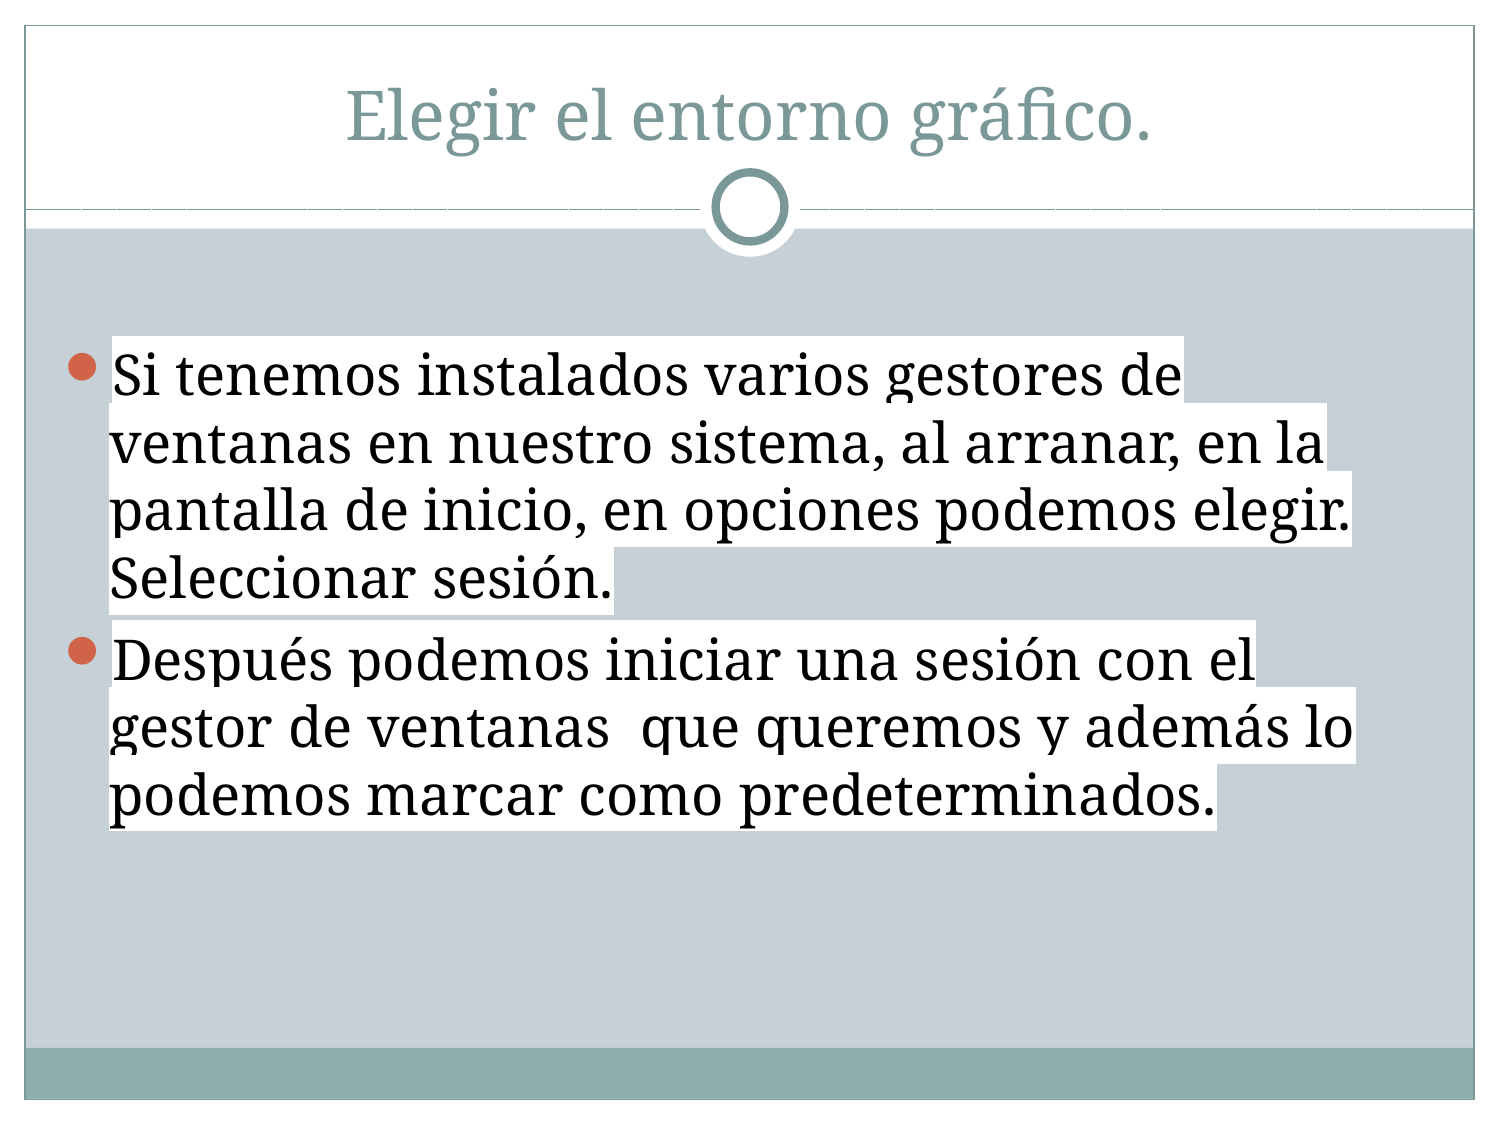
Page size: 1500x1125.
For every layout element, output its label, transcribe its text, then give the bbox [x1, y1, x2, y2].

list Si tenemos instalados varios gestores de ventanas en nuestro sistema, al arranar, en la pantalla de inicio, en opciones podemos elegir. Seleccionar sesión. Después podemos iniciar una sesión con el gestor de ventanas que queremos y además lo podemos marcar como predeterminados. [49, 250, 1445, 1001]
title Elegir el entorno gráfico. [49, 37, 1450, 162]
